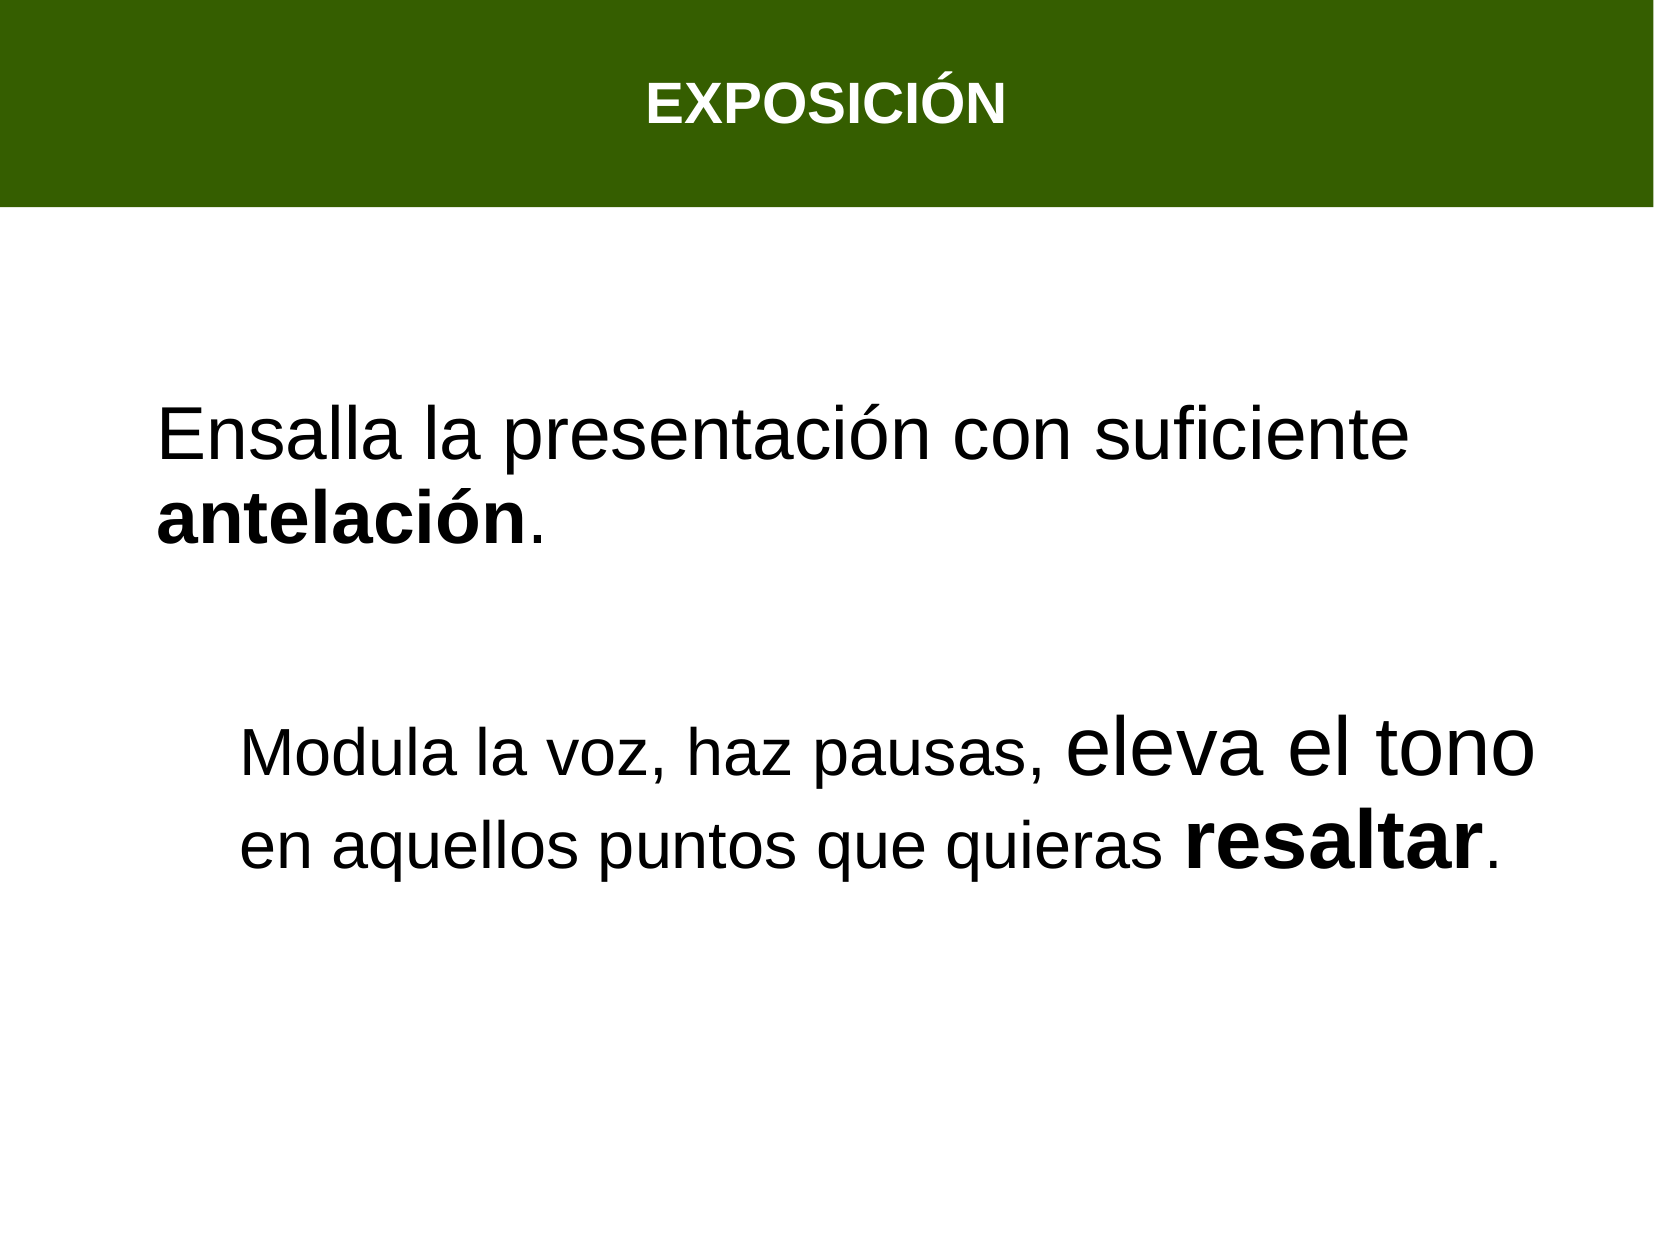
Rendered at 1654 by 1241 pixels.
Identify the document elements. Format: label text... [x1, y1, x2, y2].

text_box Ensalla la presentación con suficiente antelación. [141, 384, 1441, 567]
title EXPOSICIÓN [0, 0, 1654, 208]
text_box Modula la voz, haz pausas, eleva el tono en aquellos puntos que quieras resaltar. [224, 692, 1583, 894]
